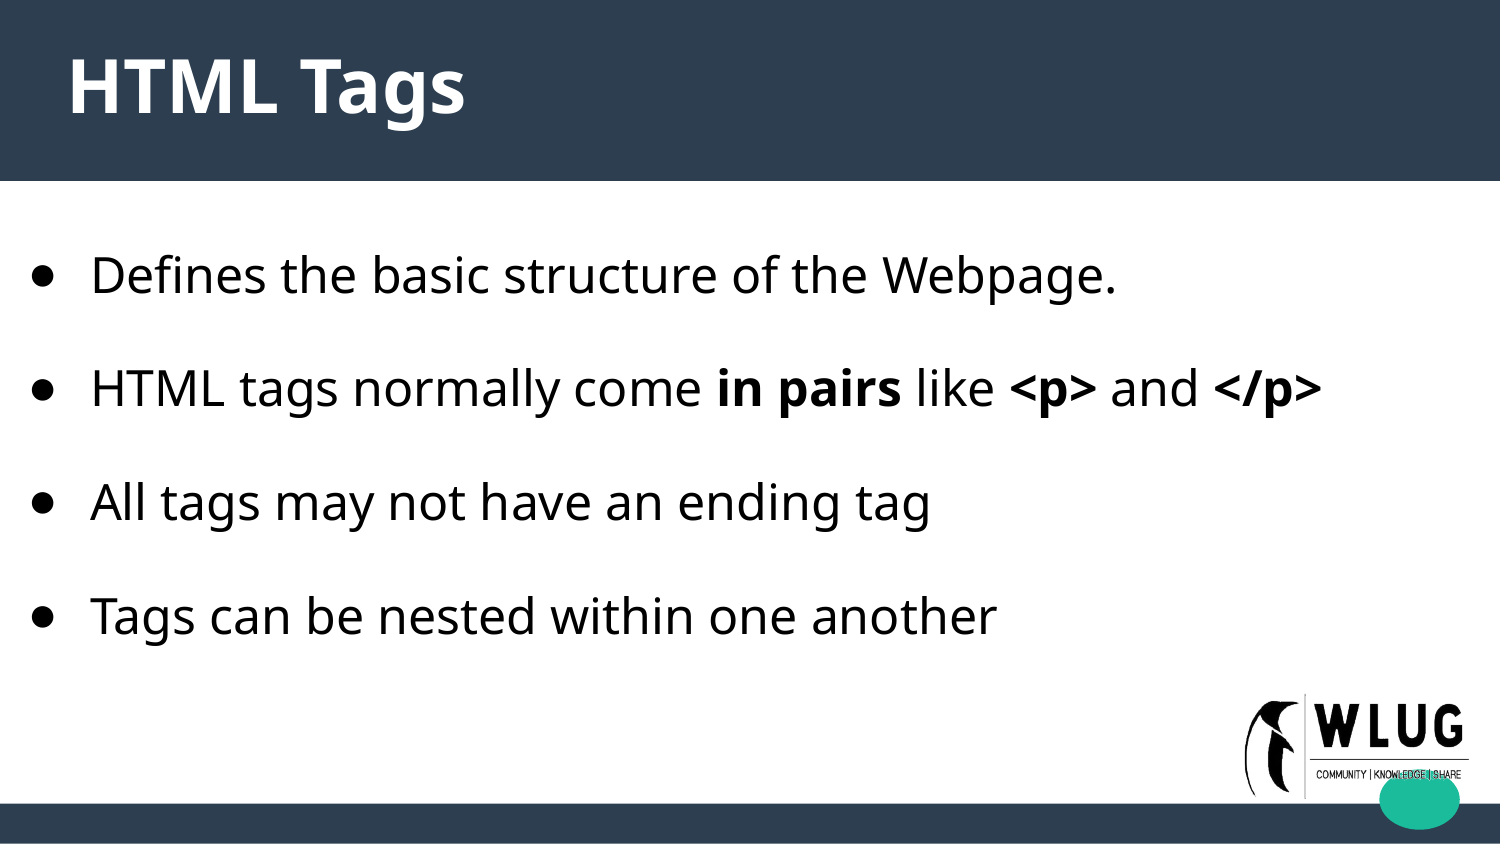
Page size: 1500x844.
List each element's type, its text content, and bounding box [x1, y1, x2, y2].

title HTML Tags [51, 23, 1449, 124]
picture [1229, 686, 1477, 804]
list Defines the basic structure of the Webpage. HTML tags normally come in pairs like <p> and </p> All tags may not have an ending tag Tags can be nested within one another [0, 198, 1500, 844]
